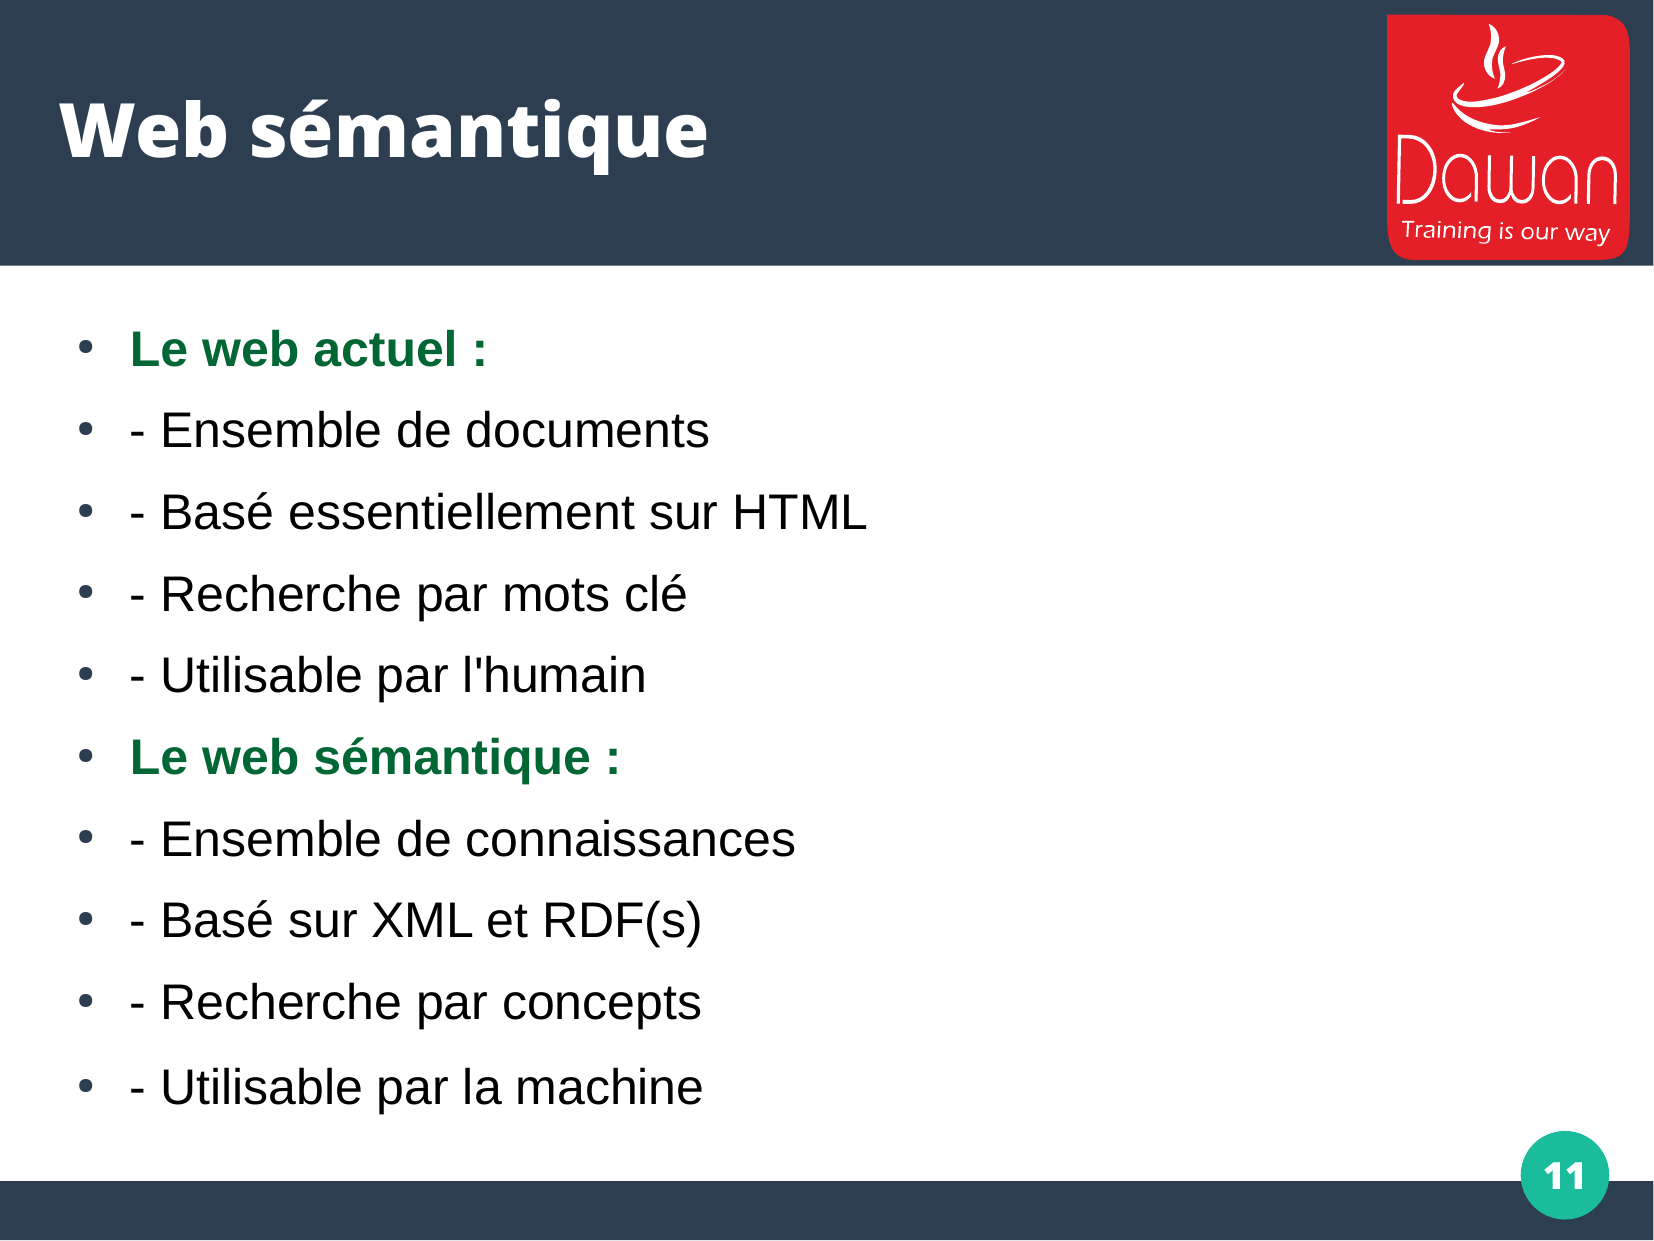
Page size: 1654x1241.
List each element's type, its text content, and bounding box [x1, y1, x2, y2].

list Le web actuel : - Ensemble de documents - Basé essentiellement sur HTML - Recherche par mots clé - Utilisable par l'humain Le web sémantique : - Ensemble de connaissances - Basé sur XML et RDF(s) - Recherche par concepts - Utilisable par la machine [59, 324, 1595, 1152]
picture [1387, 14, 1630, 260]
title Web sémantique [59, 49, 1387, 207]
